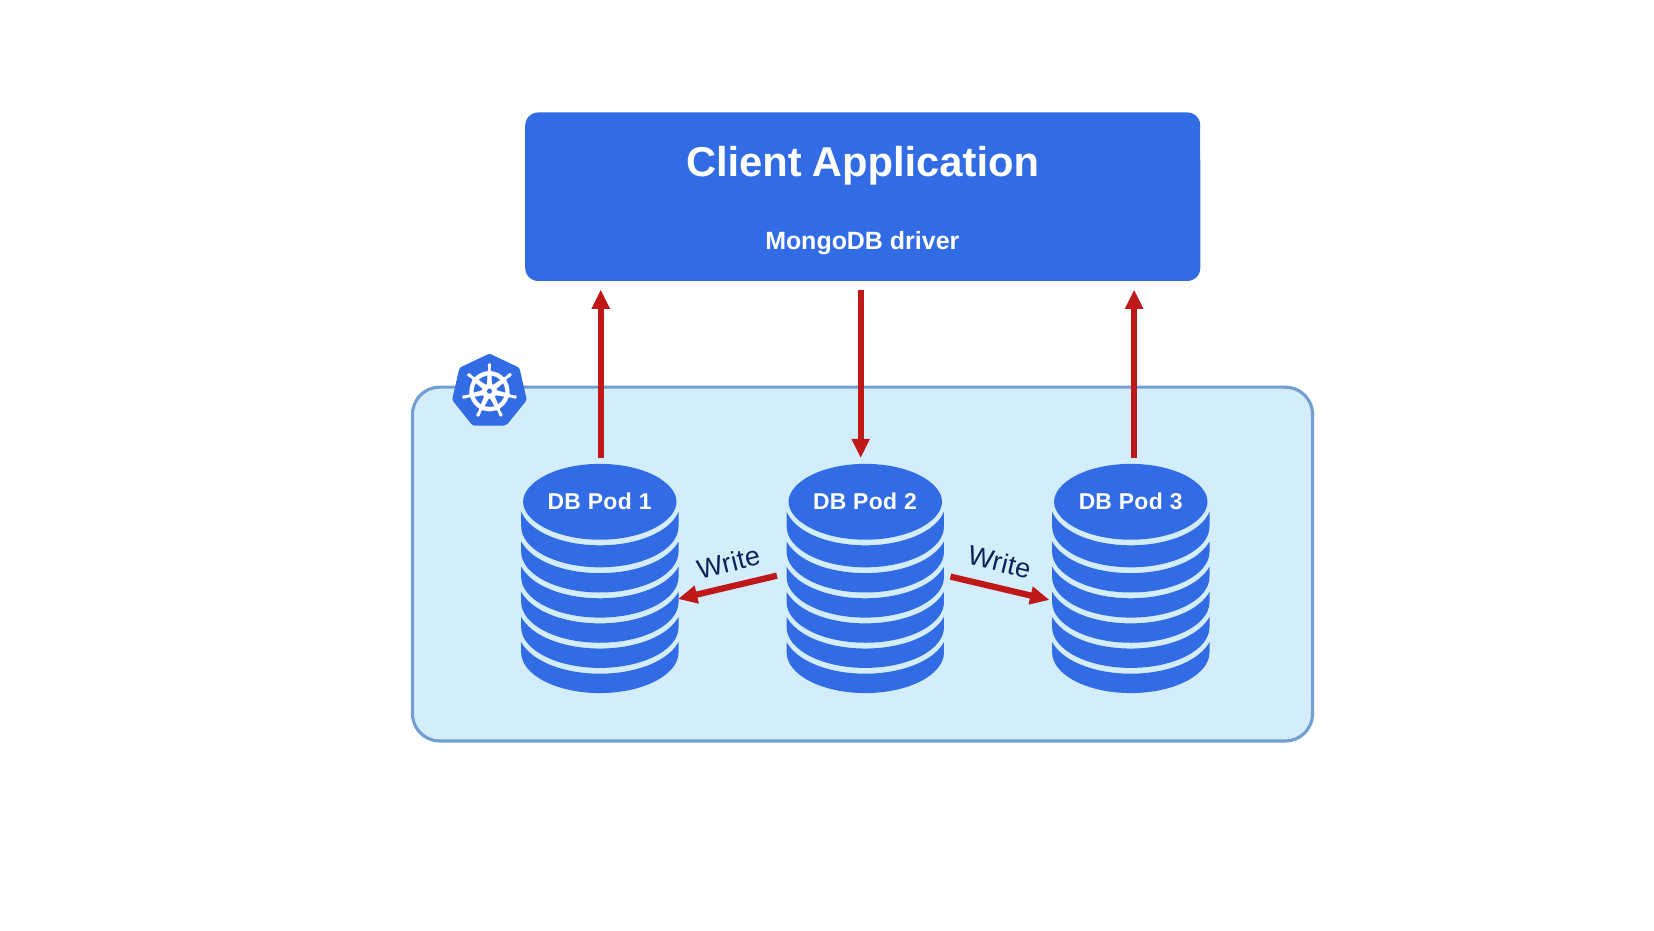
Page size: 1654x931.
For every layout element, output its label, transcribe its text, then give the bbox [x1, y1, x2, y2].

text_box DB Pod 2 [804, 478, 926, 523]
text_box [187, 74, 1538, 788]
text_box Write [683, 527, 774, 595]
text_box Client Application MongoDB driver [525, 112, 1201, 281]
text_box DB Pod 1 [539, 478, 661, 523]
text_box Write [955, 527, 1045, 595]
text_box DB Pod 3 [1070, 478, 1192, 523]
picture [450, 352, 530, 429]
